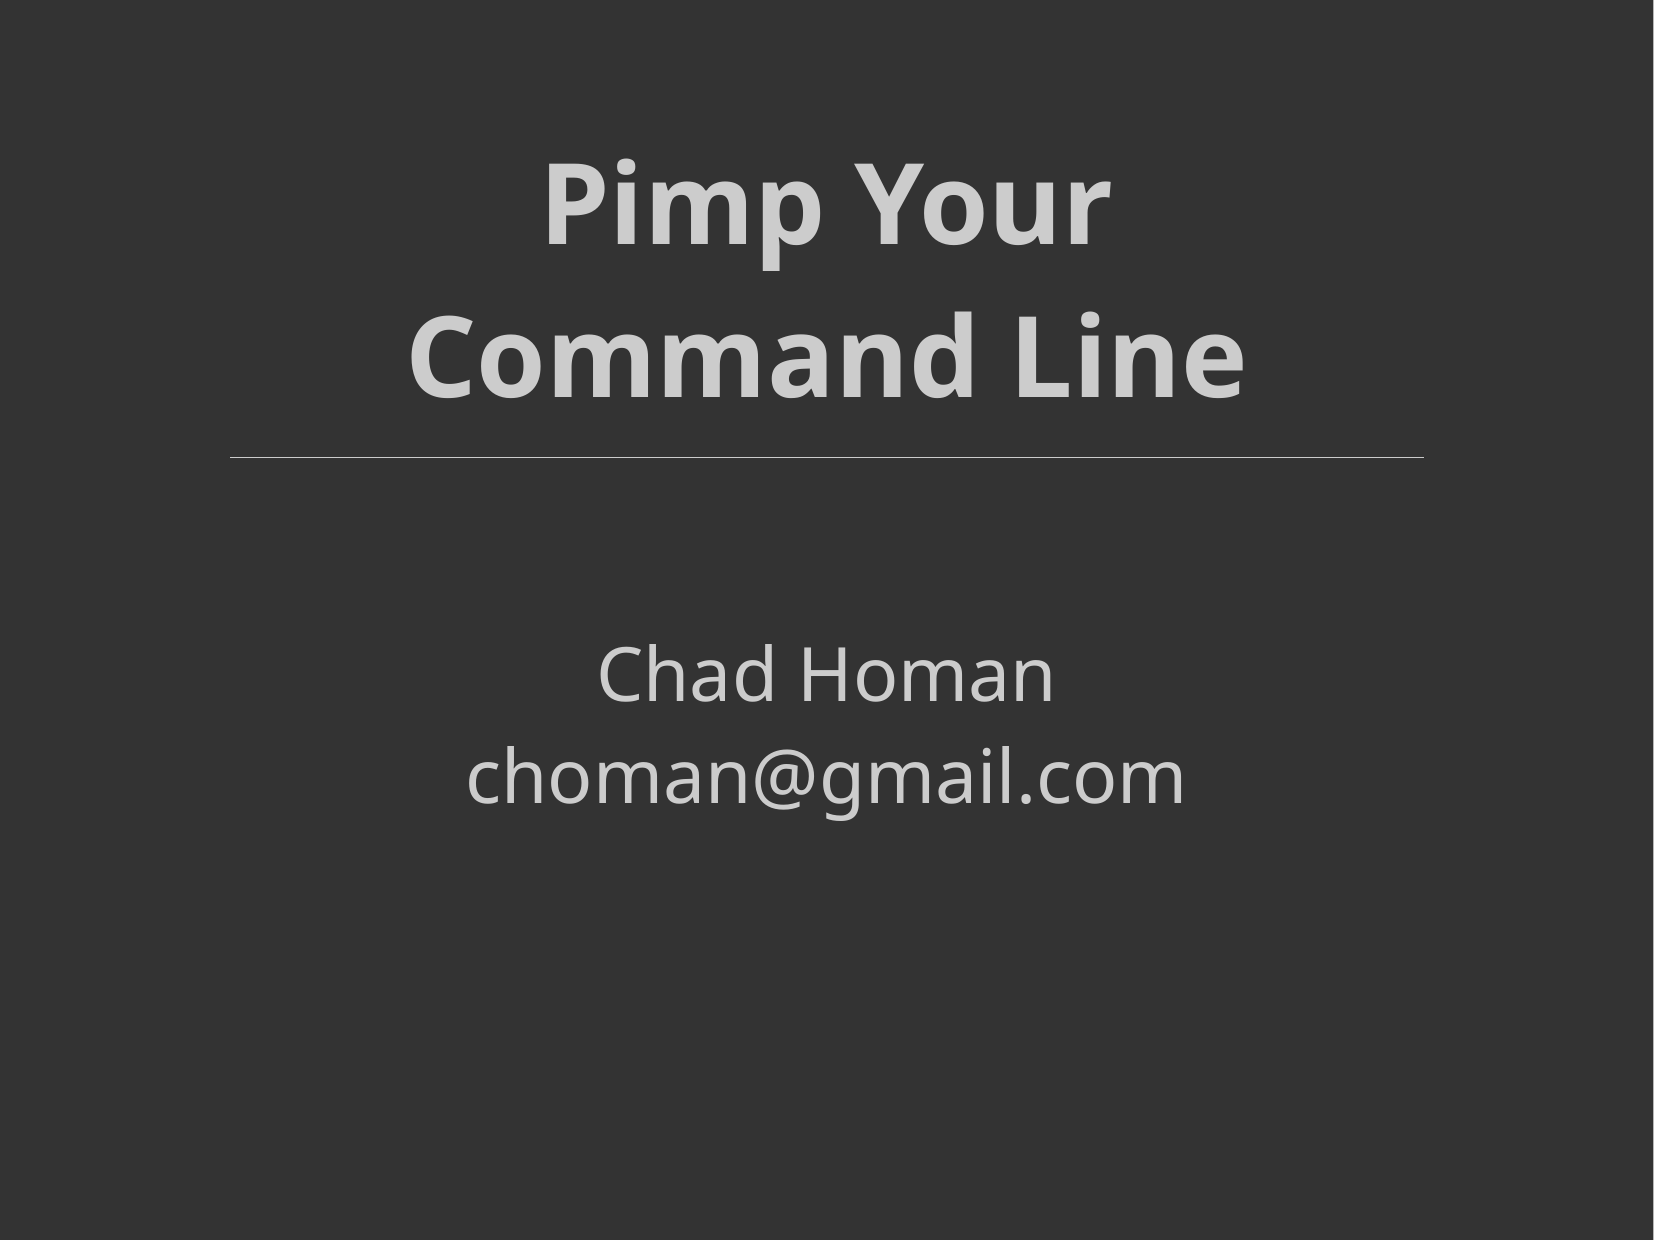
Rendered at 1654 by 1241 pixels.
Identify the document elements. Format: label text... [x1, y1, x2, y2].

title Pimp Your Command Line [82, 157, 1571, 496]
subtitle Chad Homan choman@gmail.com [82, 496, 1571, 951]
